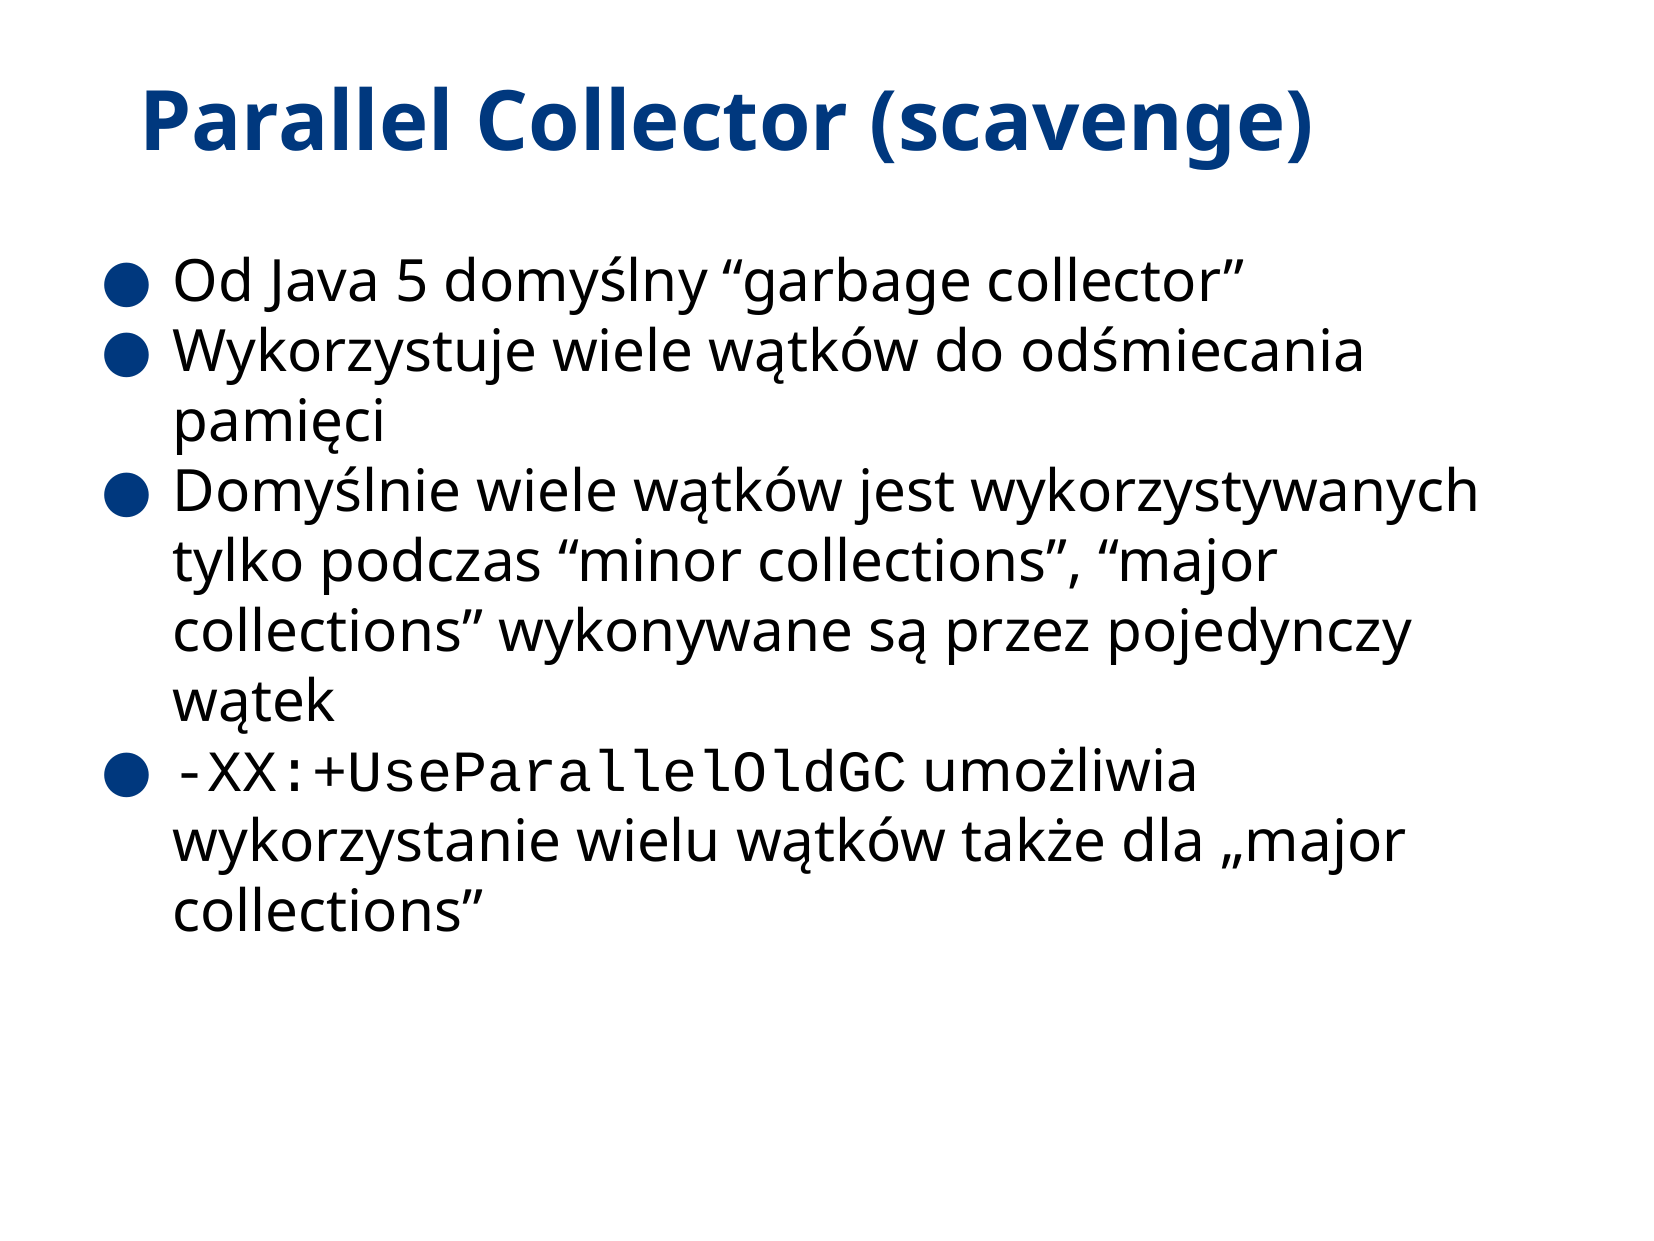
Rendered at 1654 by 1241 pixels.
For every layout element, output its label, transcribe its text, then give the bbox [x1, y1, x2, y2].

list Od Java 5 domyślny “garbage collector” Wykorzystuje wiele wątków do odśmiecania pamięci Domyślnie wiele wątków jest wykorzystywanych tylko podczas “minor collections”, “major collections” wykonywane są przez pojedynczy wątek -XX:+UseParallelOldGC umożliwia wykorzystanie wielu wątków także dla „major collections” [82, 228, 1571, 1104]
title Parallel Collector (scavenge) [82, 49, 1571, 183]
